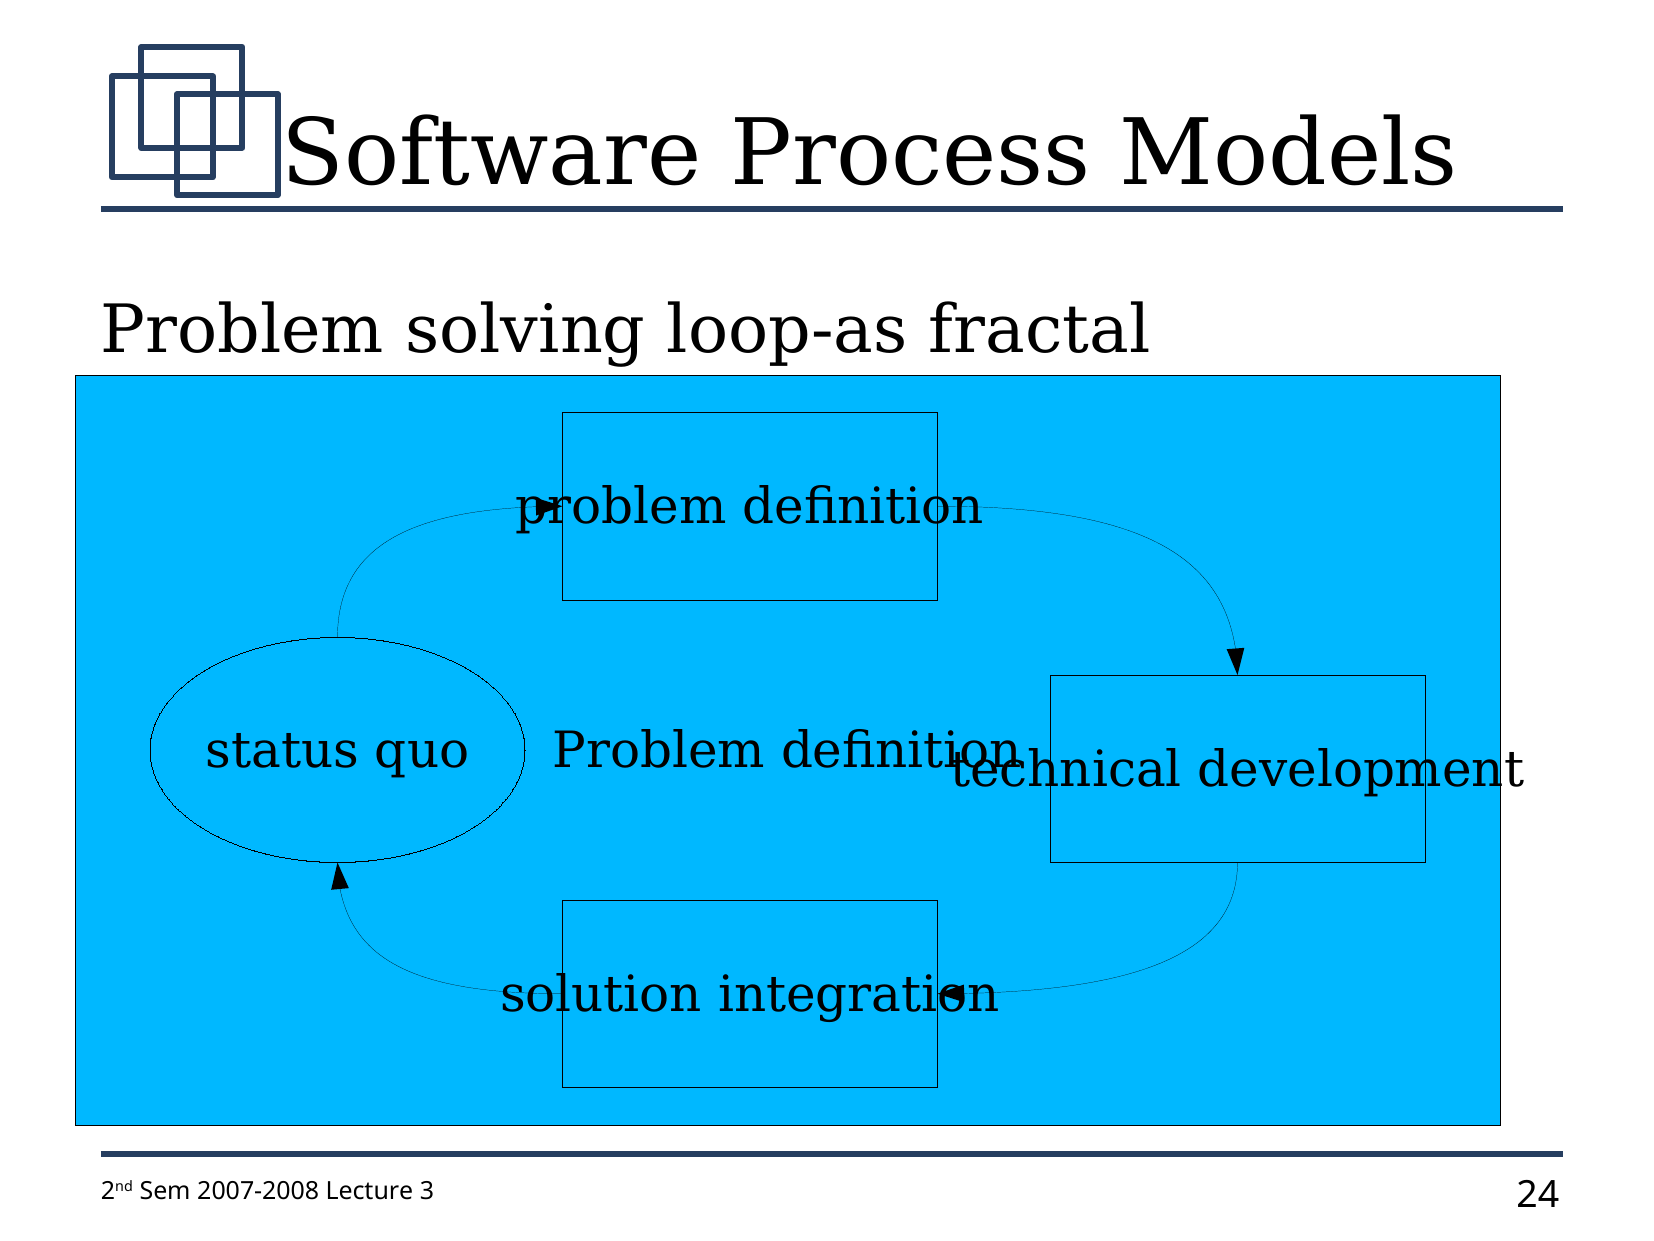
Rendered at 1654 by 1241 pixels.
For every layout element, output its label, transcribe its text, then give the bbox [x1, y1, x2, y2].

text_box Problem definition [75, 375, 1501, 1126]
text_box solution integration [562, 900, 938, 1088]
text_box status quo [150, 637, 526, 863]
text_box problem definition [562, 412, 938, 601]
title Software Process Models [82, 49, 1571, 257]
text_box technical development [1050, 675, 1426, 863]
list Problem solving loop-as fractal [82, 290, 1571, 376]
